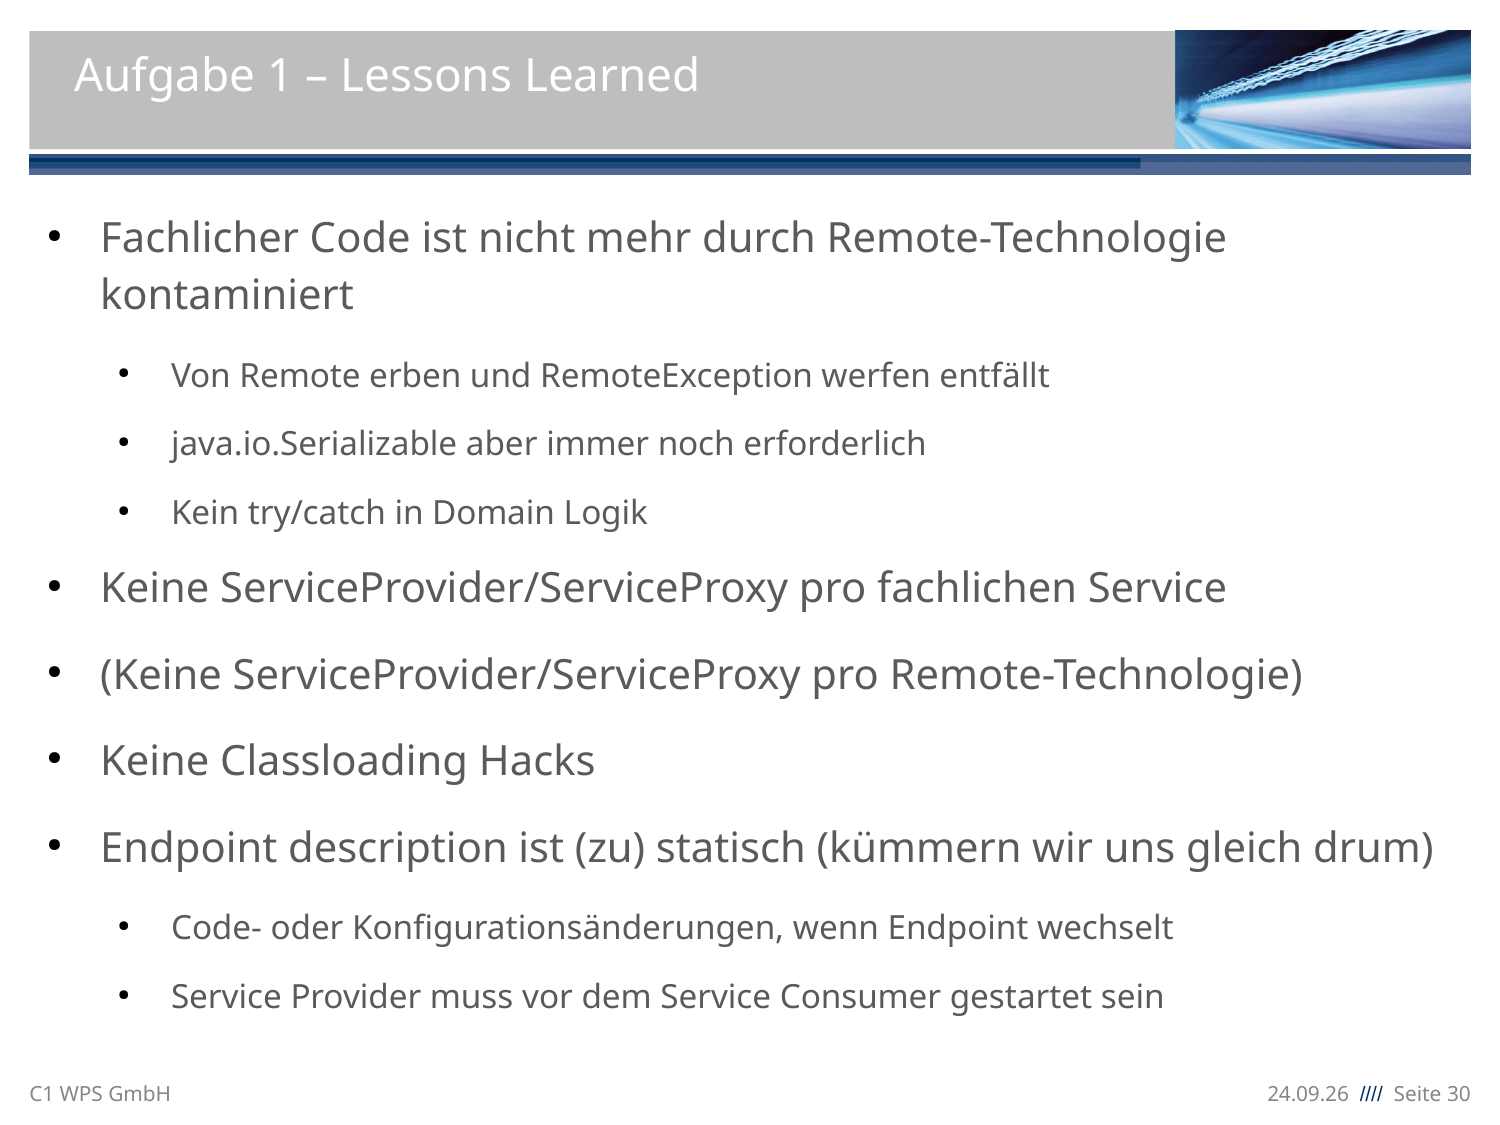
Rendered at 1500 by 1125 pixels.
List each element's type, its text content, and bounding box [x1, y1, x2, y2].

title Aufgabe 1 – Lessons Learned [29, 31, 1176, 150]
list Fachlicher Code ist nicht mehr durch Remote-Technologie kontaminiert Von Remote erben und RemoteException werfen entfällt java.io.Serializable aber immer noch erforderlich Kein try/catch in Domain Logik Keine ServiceProvider/ServiceProxy pro fachlichen Service (Keine ServiceProvider/ServiceProxy pro Remote-Technologie) Keine Classloading Hacks Endpoint description ist (zu) statisch (kümmern wir uns gleich drum) Code- oder Konfigurationsänderungen, wenn Endpoint wechselt Service Provider muss vor dem Service Consumer gestartet sein [29, 208, 1471, 1059]
picture [1175, 30, 1471, 149]
picture [29, 154, 1471, 175]
